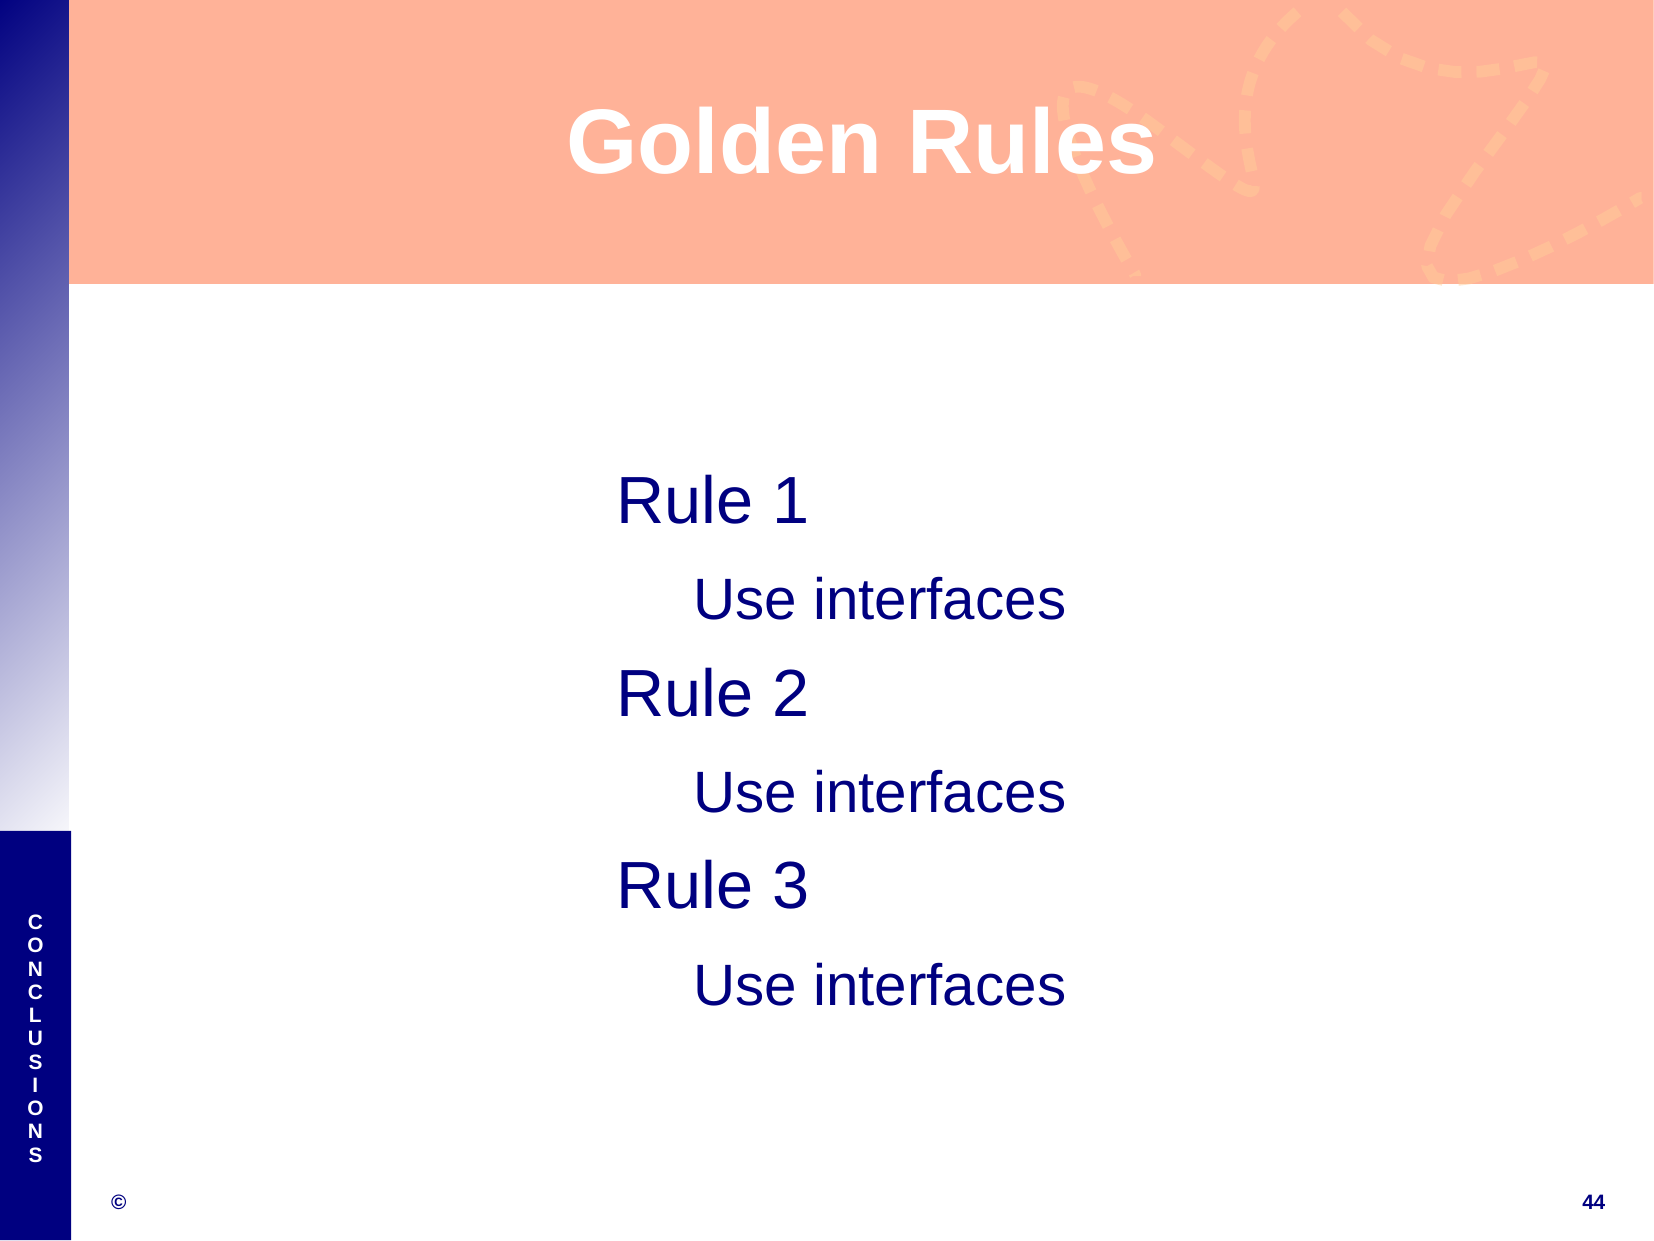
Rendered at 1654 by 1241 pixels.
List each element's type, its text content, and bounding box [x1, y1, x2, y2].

list Rule 1 Use interfaces Rule 2 Use interfaces Rule 3 Use interfaces [598, 462, 1126, 1018]
text_box C O N C L U S I O N S [0, 830, 71, 1241]
title Golden Rules [70, 37, 1654, 246]
